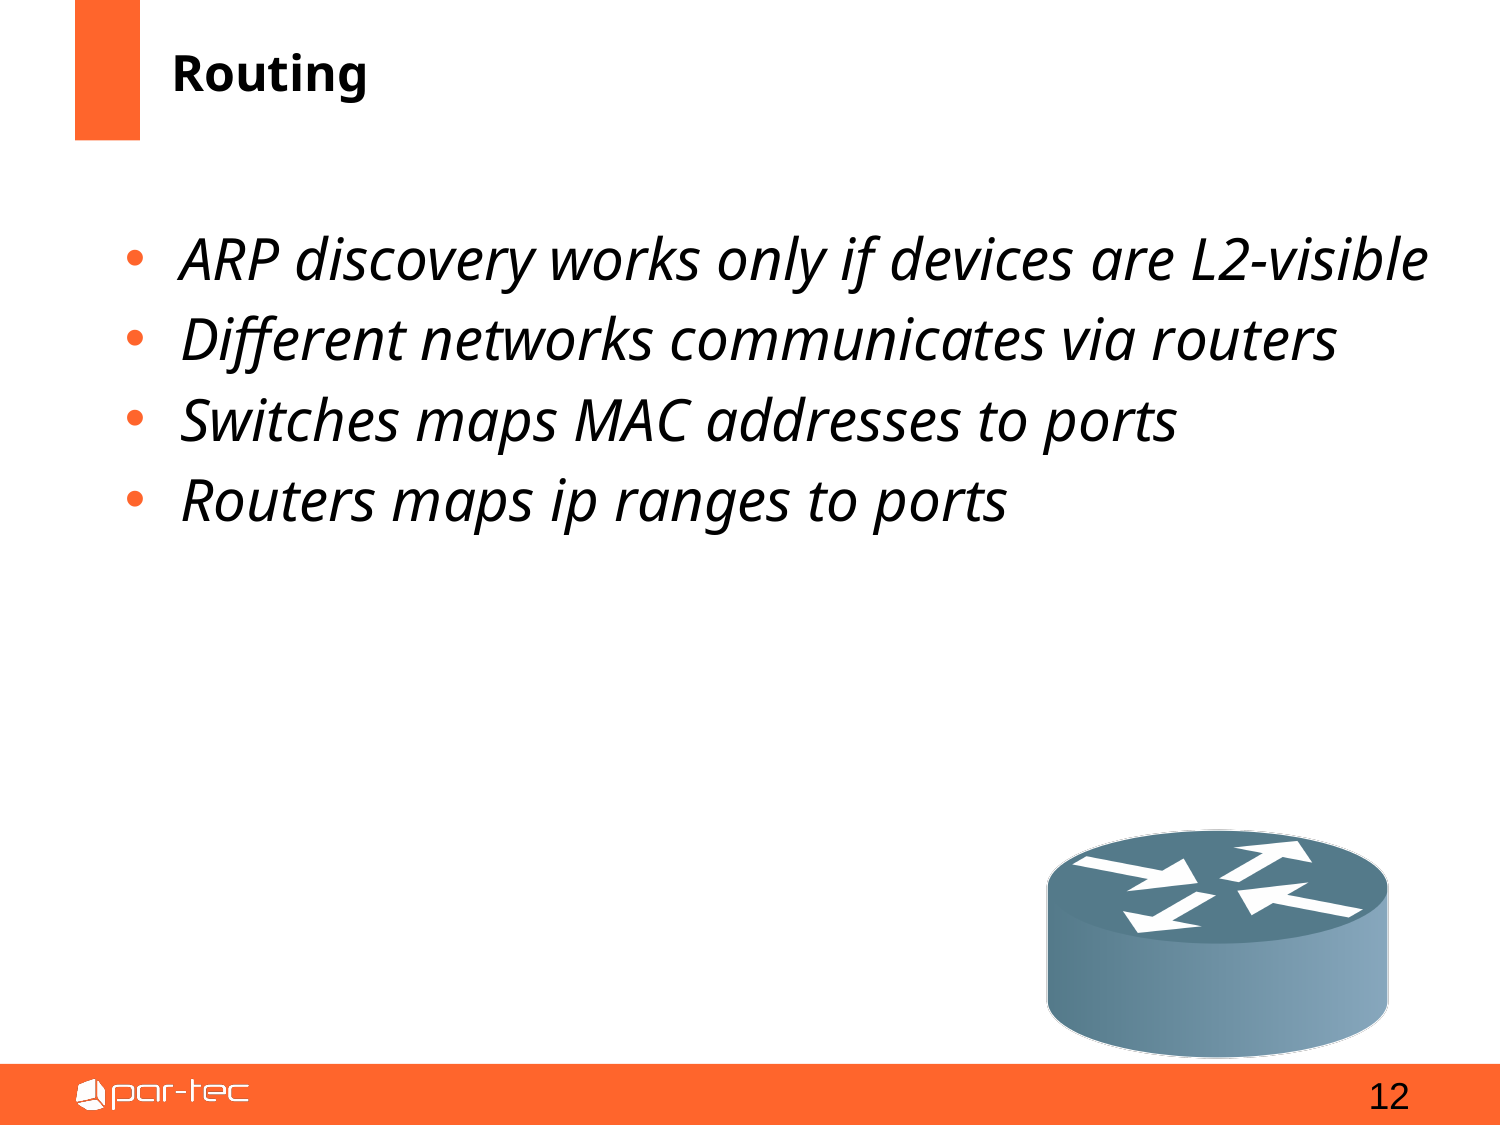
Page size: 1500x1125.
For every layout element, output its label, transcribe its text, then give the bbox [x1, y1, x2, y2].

picture [1041, 824, 1394, 1064]
text_box ARP discovery works only if devices are L2-visible Different networks communicates via routers Switches maps MAC addresses to ports Routers maps ip ranges to ports [109, 214, 1461, 1060]
text_box Routing [171, 0, 1424, 143]
picture [75, 1077, 250, 1116]
